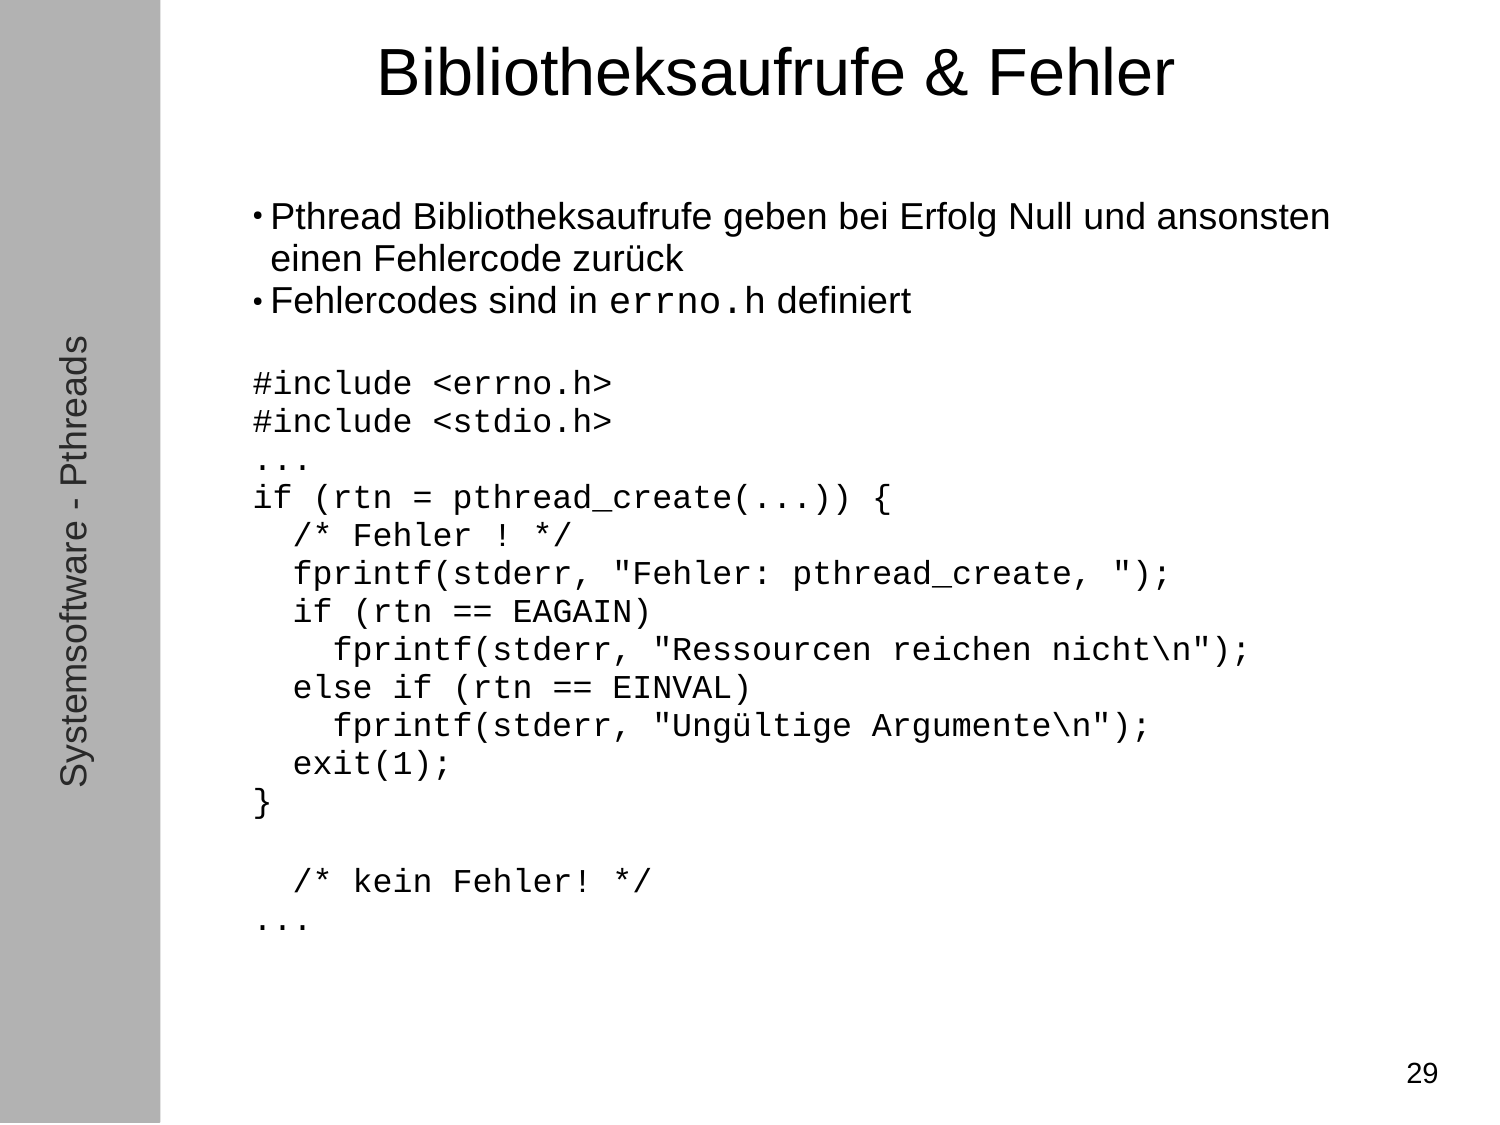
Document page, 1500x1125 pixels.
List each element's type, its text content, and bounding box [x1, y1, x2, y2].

text_box Bibliotheksaufrufe & Fehler [305, 27, 1248, 123]
text_box [0, 0, 160, 1123]
text_box Systemsoftware - Pthreads [47, 1, 121, 1124]
text_box Pthread Bibliotheksaufrufe geben bei Erfolg Null und ansonsten einen Fehlercode zurück Fehlercodes sind in errno.h definiert #include <errno.h> #include <stdio.h> ... if (rtn = pthread_create(...)) { /* Fehler ! */ fprintf(stderr, "Fehler: pthread_create, "); if (rtn == EAGAIN) fprintf(stderr, "Ressourcen reichen nicht\n"); else if (rtn == EINVAL) fprintf(stderr, "Ungültige Argumente\n"); exit(1); } /* kein Fehler! */ ... [237, 187, 1448, 960]
text_box <number> [1406, 1057, 1500, 1106]
